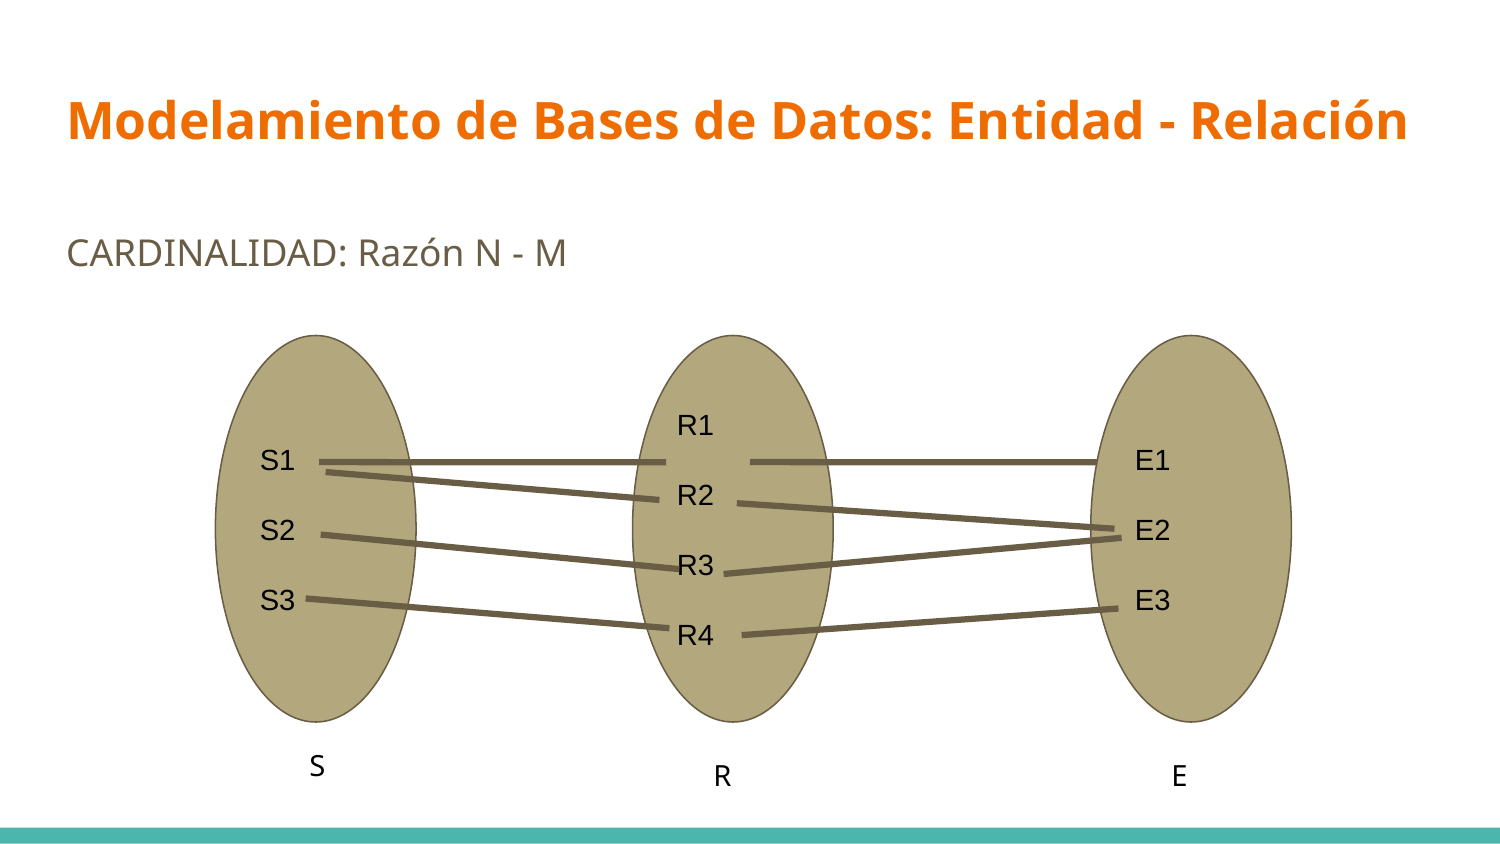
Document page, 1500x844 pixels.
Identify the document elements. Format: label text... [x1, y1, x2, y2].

text_box R1 R2 R3 R4 [632, 335, 834, 723]
text_box R [698, 742, 768, 808]
text_box S [294, 731, 364, 797]
text_box E1 E2 E3 [1090, 335, 1292, 723]
title Modelamiento de Bases de Datos: Entidad - Relación [51, 72, 1449, 189]
text_box E [1156, 742, 1226, 808]
list CARDINALIDAD: Razón N - M [51, 207, 1449, 290]
text_box S1 S2 S3 [215, 335, 417, 723]
